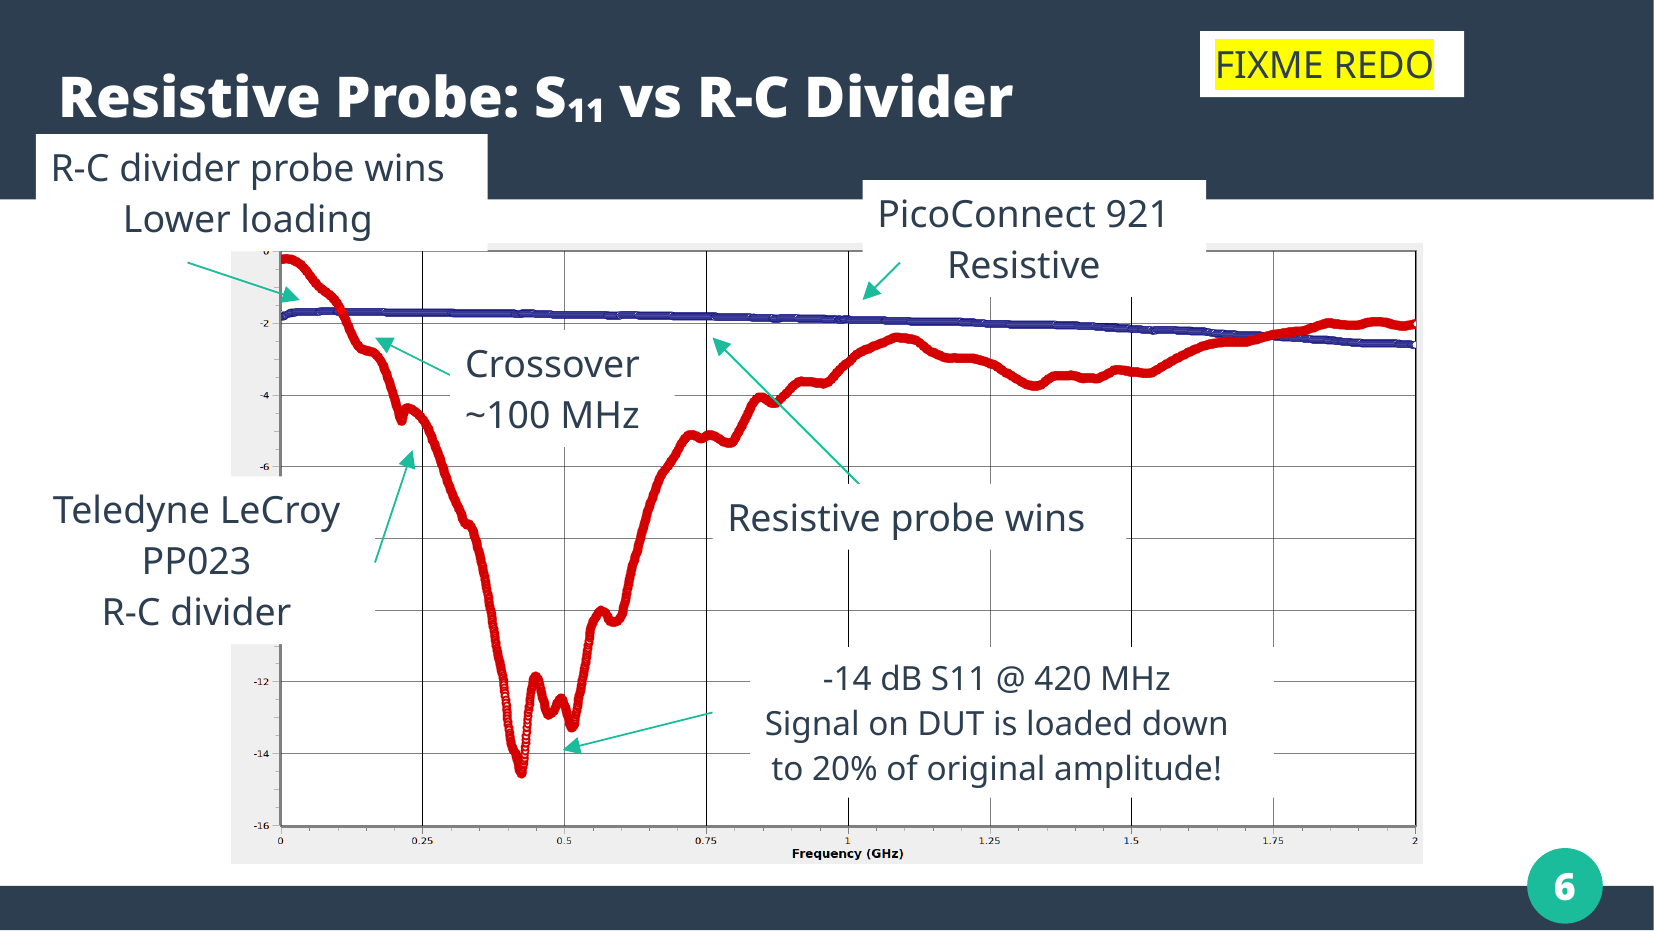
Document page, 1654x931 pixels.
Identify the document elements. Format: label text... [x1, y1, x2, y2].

text_box Resistive probe wins [712, 487, 1127, 546]
text_box Crossover ~100 MHz [450, 337, 675, 440]
picture [231, 243, 1423, 864]
text_box R-C divider probe wins Lower loading [35, 141, 488, 244]
text_box PicoConnect 921 Resistive [862, 187, 1207, 290]
text_box -14 dB S11 @ 420 MHz Signal on DUT is loaded down to 20% of original amplitude! [750, 657, 1274, 788]
text_box FIXME REDO [1200, 34, 1465, 94]
text_box Teledyne LeCroy PP023 R-C divider [38, 487, 376, 633]
title Resistive Probe: S11 vs R-C Divider [59, 37, 1595, 155]
